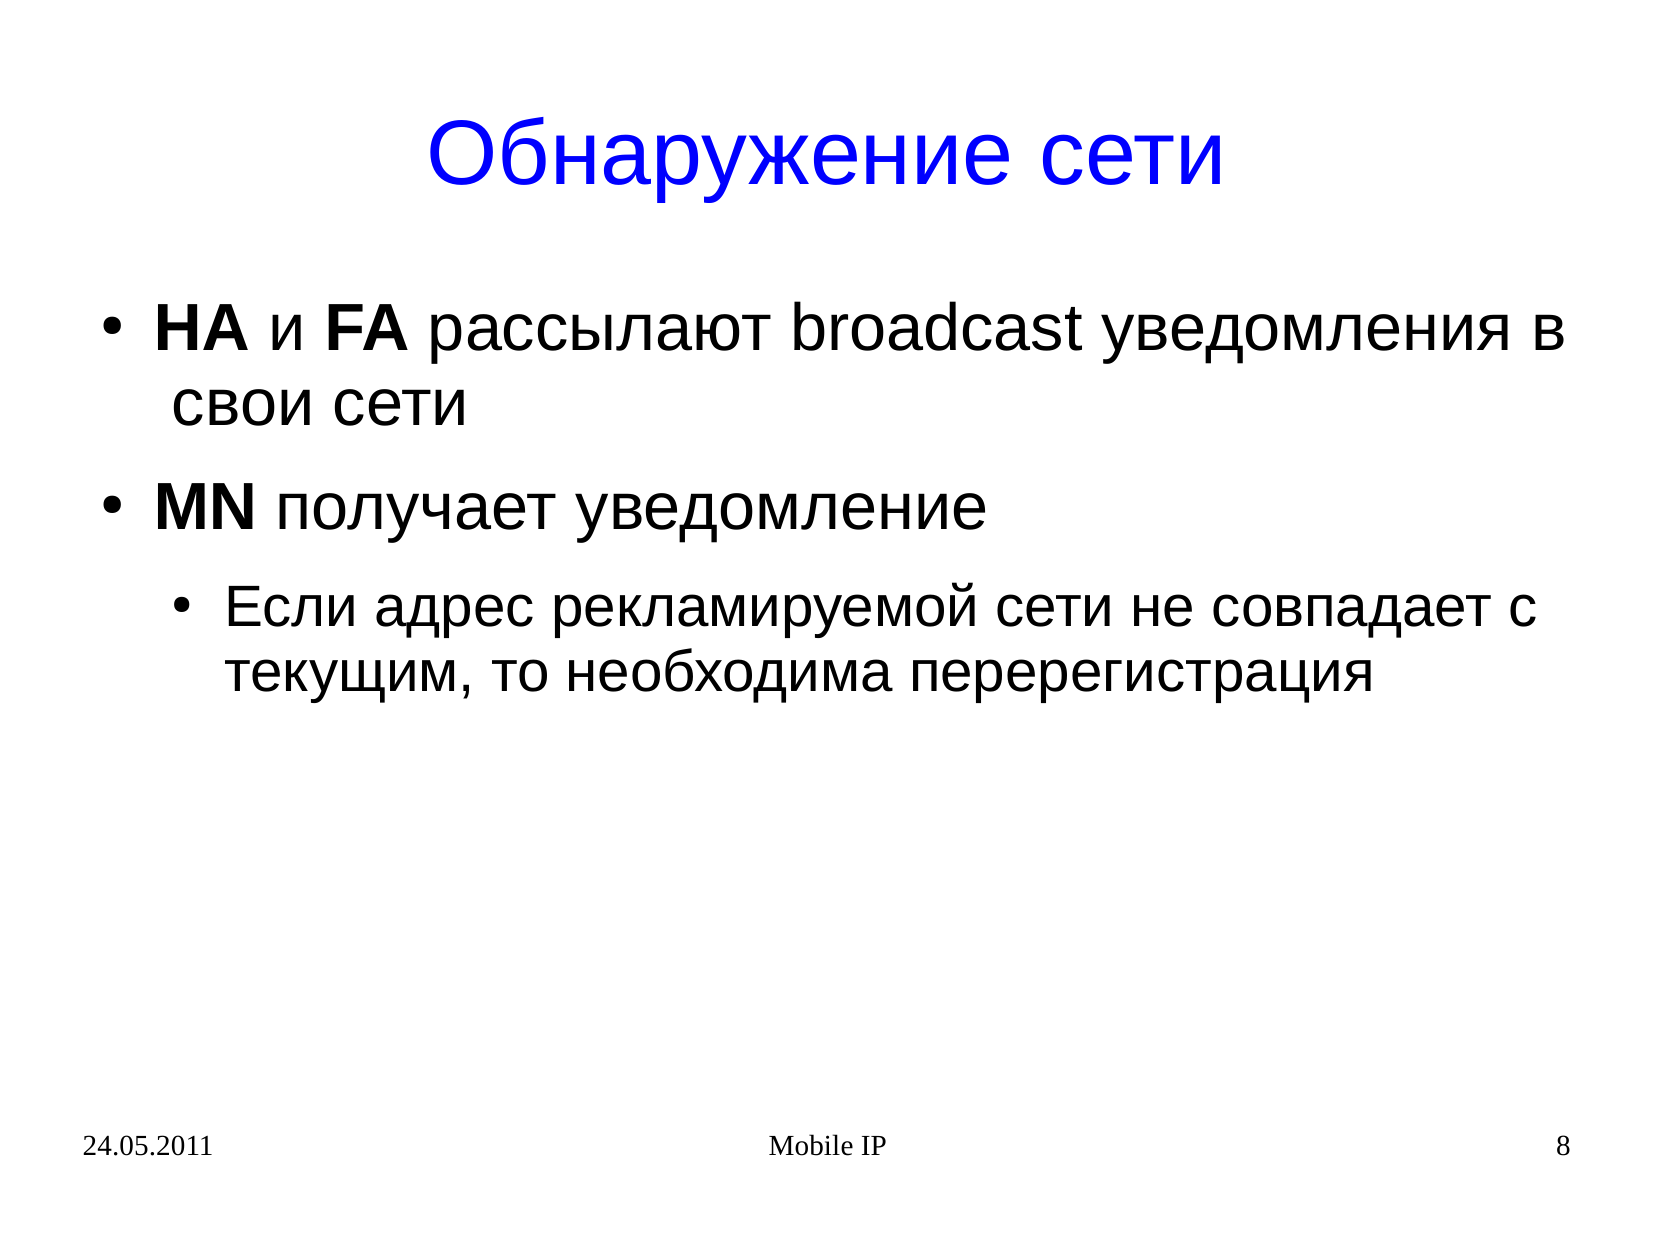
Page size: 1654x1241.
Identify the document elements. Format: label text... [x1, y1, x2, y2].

title Обнаружение сети [82, 49, 1571, 257]
list HA и FA рассылают broadcast уведомления в свои сети MN получает уведомление Если адрес рекламируемой сети не совпадает с текущим, то необходима перерегистрация [82, 290, 1571, 1109]
